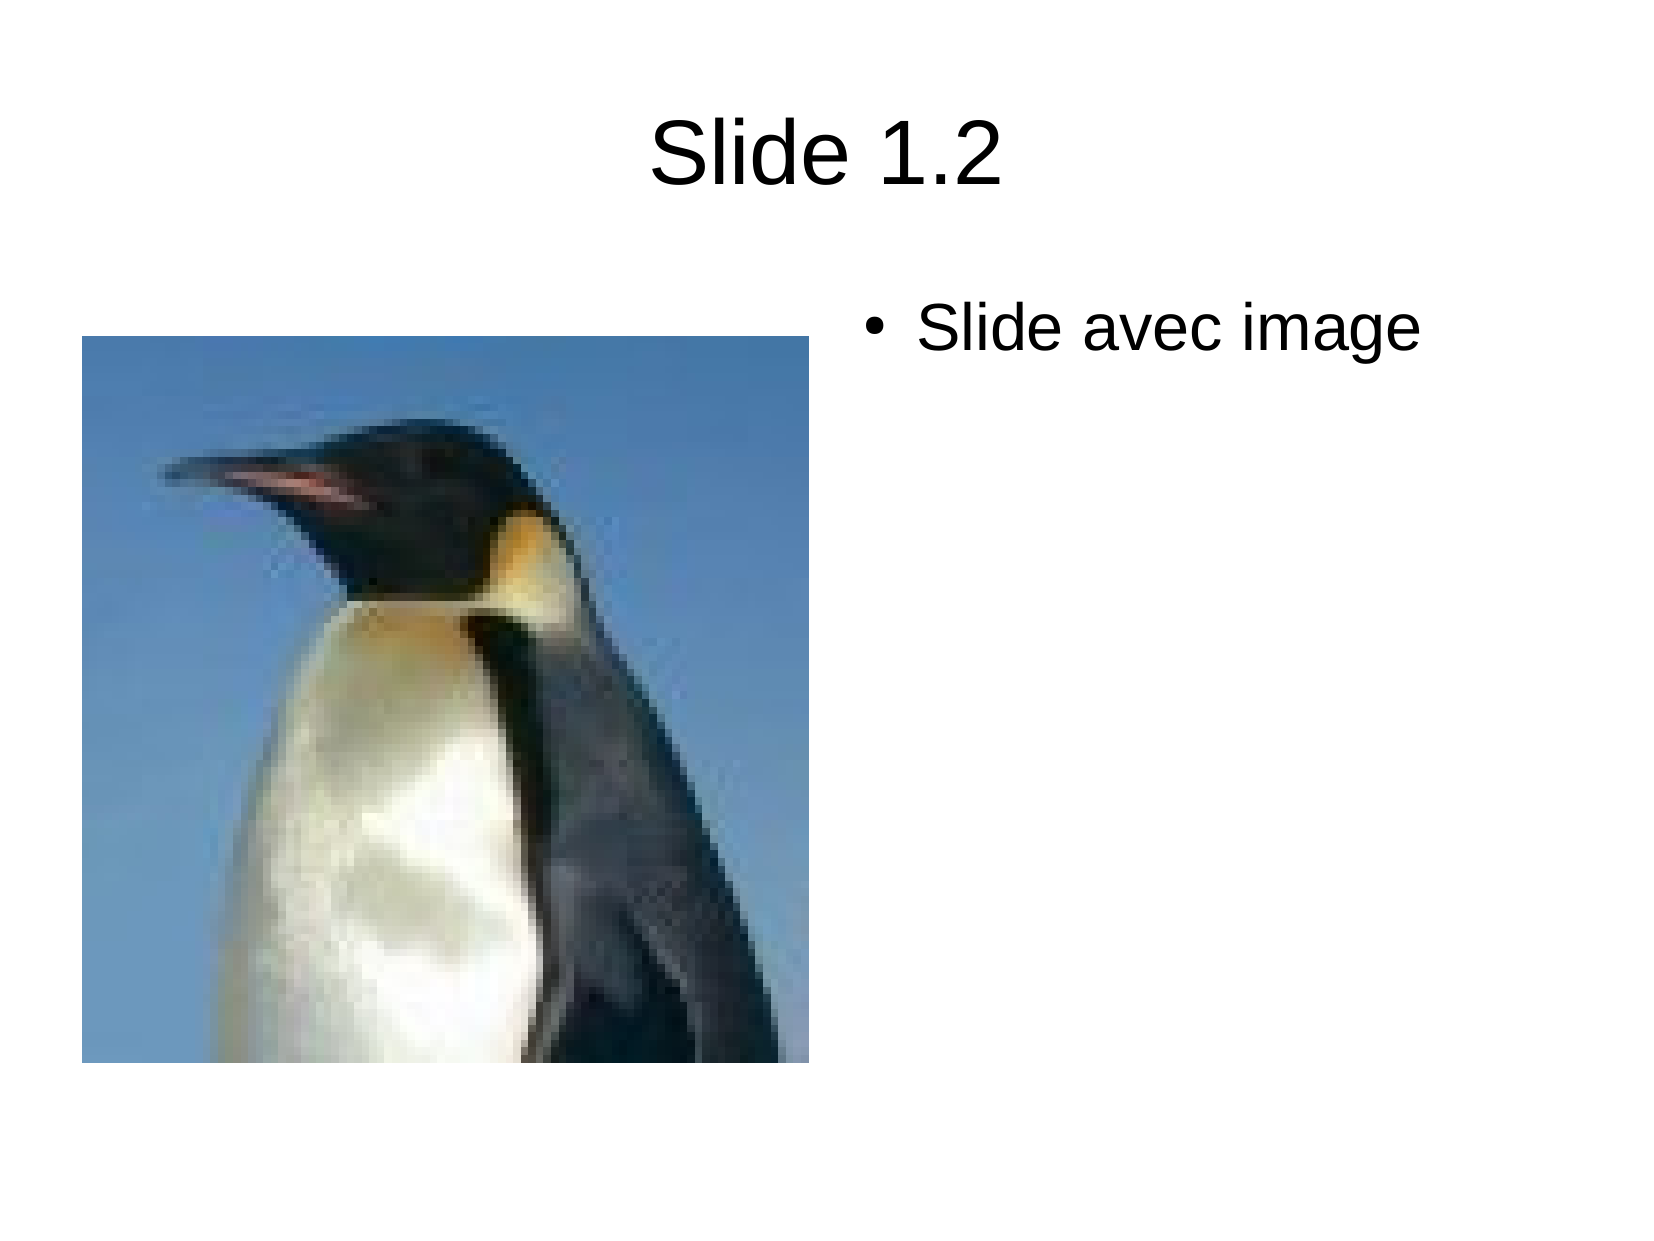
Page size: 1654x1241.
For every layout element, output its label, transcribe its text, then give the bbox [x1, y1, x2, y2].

list Slide avec image [845, 290, 1572, 1109]
title Slide 1.2 [82, 49, 1571, 257]
picture [82, 336, 809, 1063]
